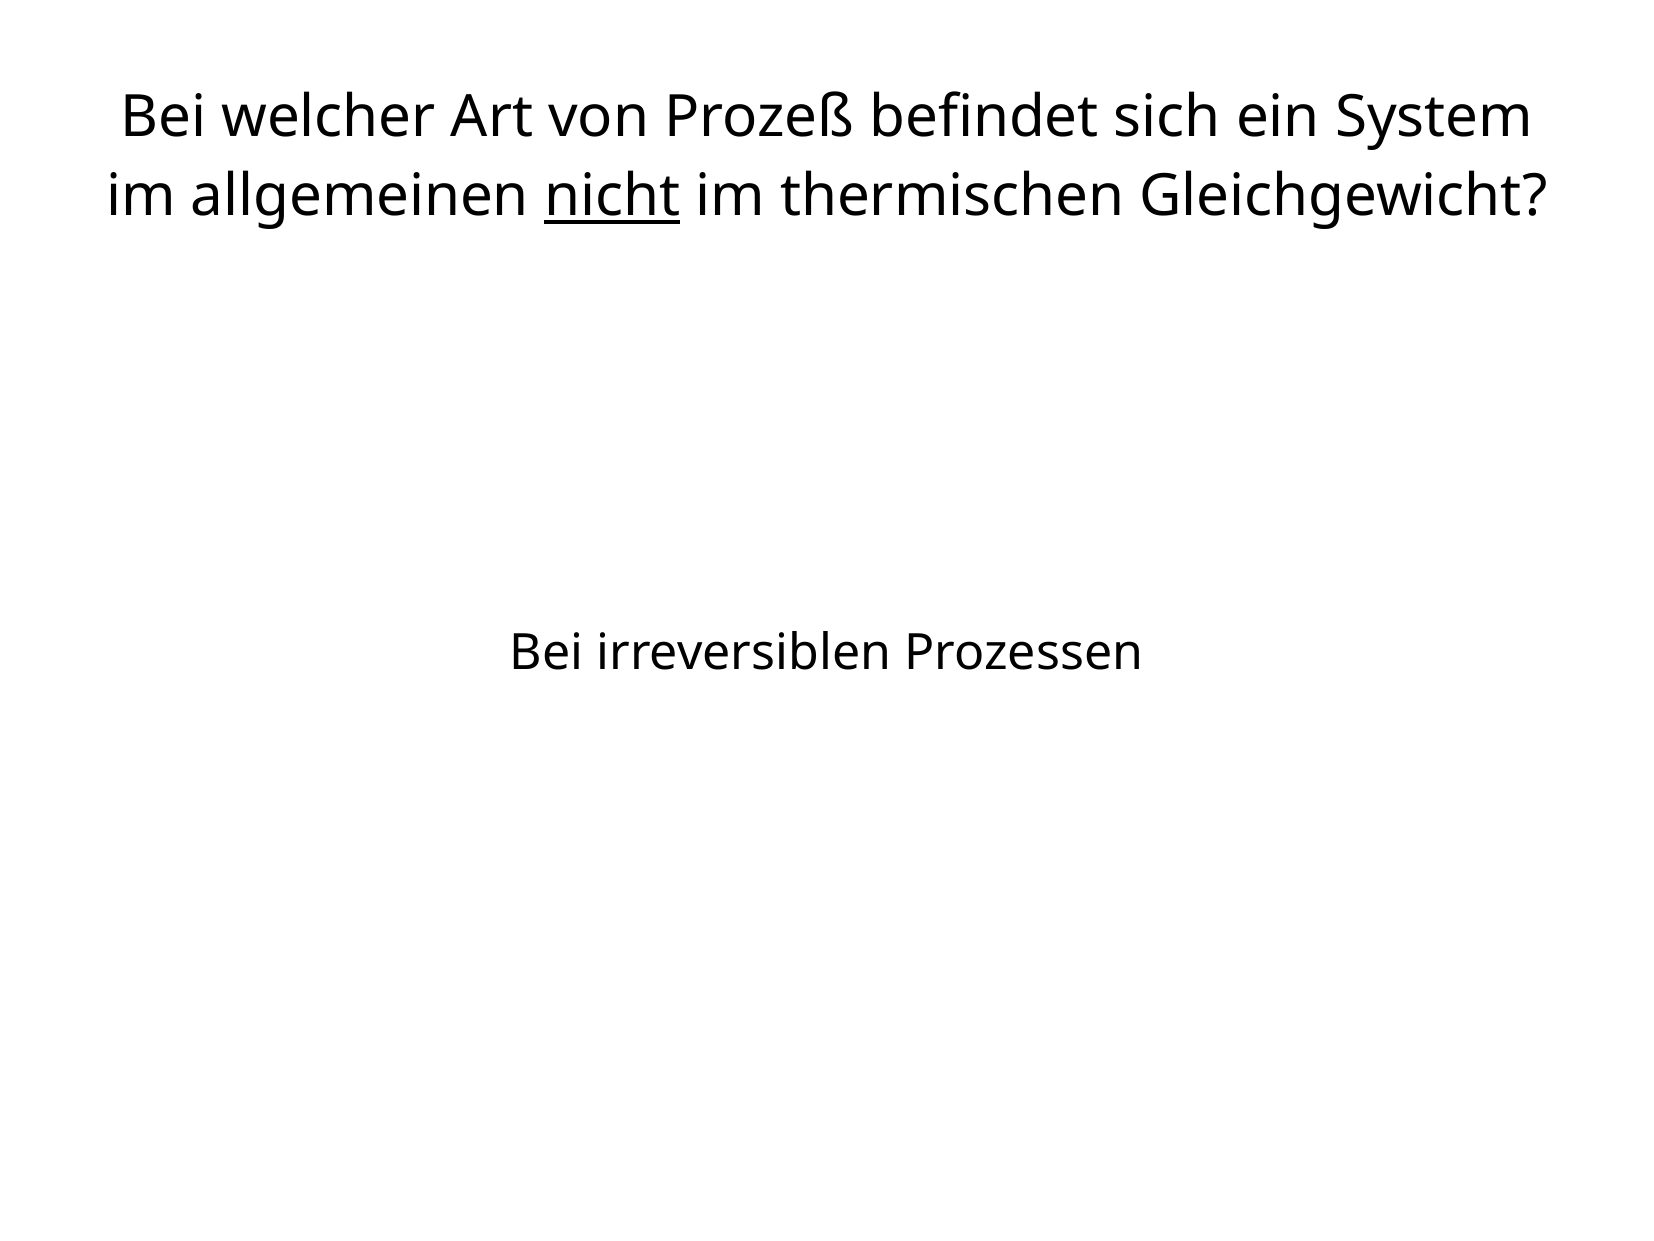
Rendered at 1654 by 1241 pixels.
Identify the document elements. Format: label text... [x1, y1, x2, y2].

subtitle Bei irreversiblen Prozessen [82, 290, 1571, 1010]
title Bei welcher Art von Prozeß befindet sich ein System im allgemeinen nicht im thermischen Gleichgewicht? [82, 49, 1571, 257]
